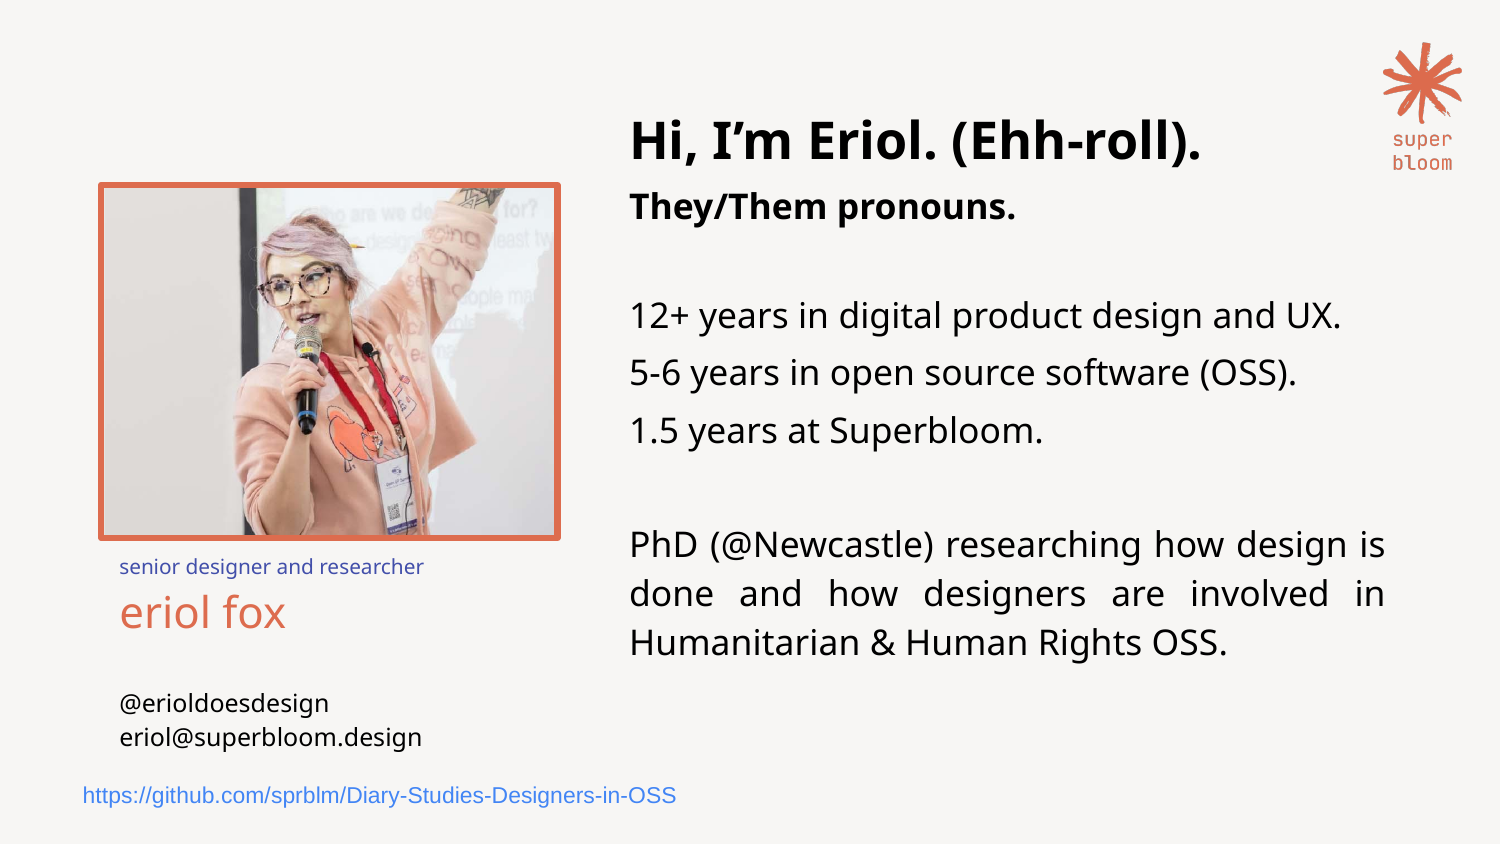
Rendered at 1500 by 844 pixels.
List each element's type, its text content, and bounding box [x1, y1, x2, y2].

text_box Hi, I’m Eriol. (Ehh-roll). They/Them pronouns. 12+ years in digital product design and UX. 5-6 years in open source software (OSS). 1.5 years at Superbloom. PhD (@Newcastle) researching how design is done and how designers are involved in Humanitarian & Human Rights OSS. [614, 83, 1402, 735]
picture [104, 188, 555, 534]
picture [1383, 42, 1462, 170]
text_box eriol fox [104, 569, 609, 653]
text_box https://github.com/sprblm/Diary-Studies-Designers-in-OSS [67, 765, 786, 824]
text_box senior designer and researcher [104, 534, 555, 569]
text_box @erioldoesdesign eriol@superbloom.design [104, 667, 597, 765]
